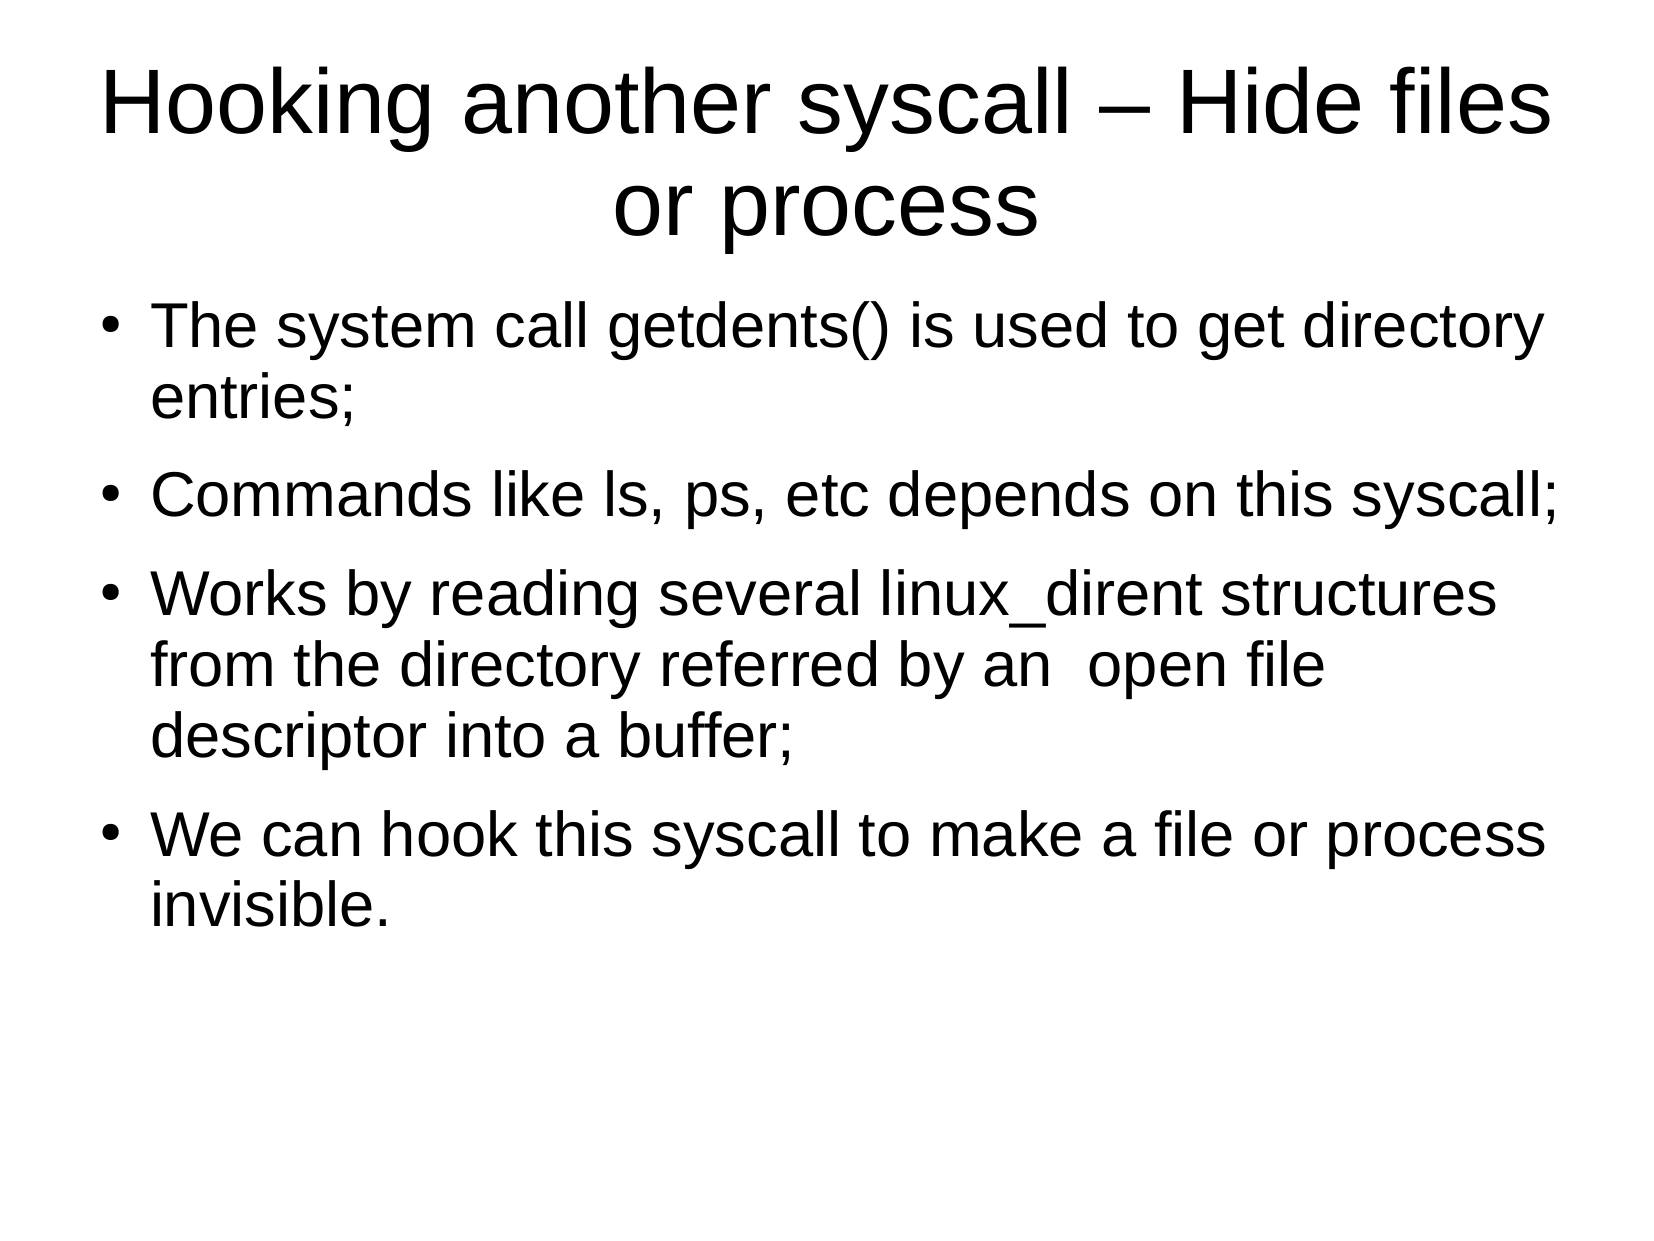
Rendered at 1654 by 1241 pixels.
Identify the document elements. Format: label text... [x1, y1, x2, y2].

list The system call getdents() is used to get directory entries; Commands like ls, ps, etc depends on this syscall; Works by reading several linux_dirent structures from the directory referred by an open file descriptor into a buffer; We can hook this syscall to make a file or process invisible. [82, 290, 1571, 1010]
title Hooking another syscall – Hide files or process [82, 49, 1571, 257]
